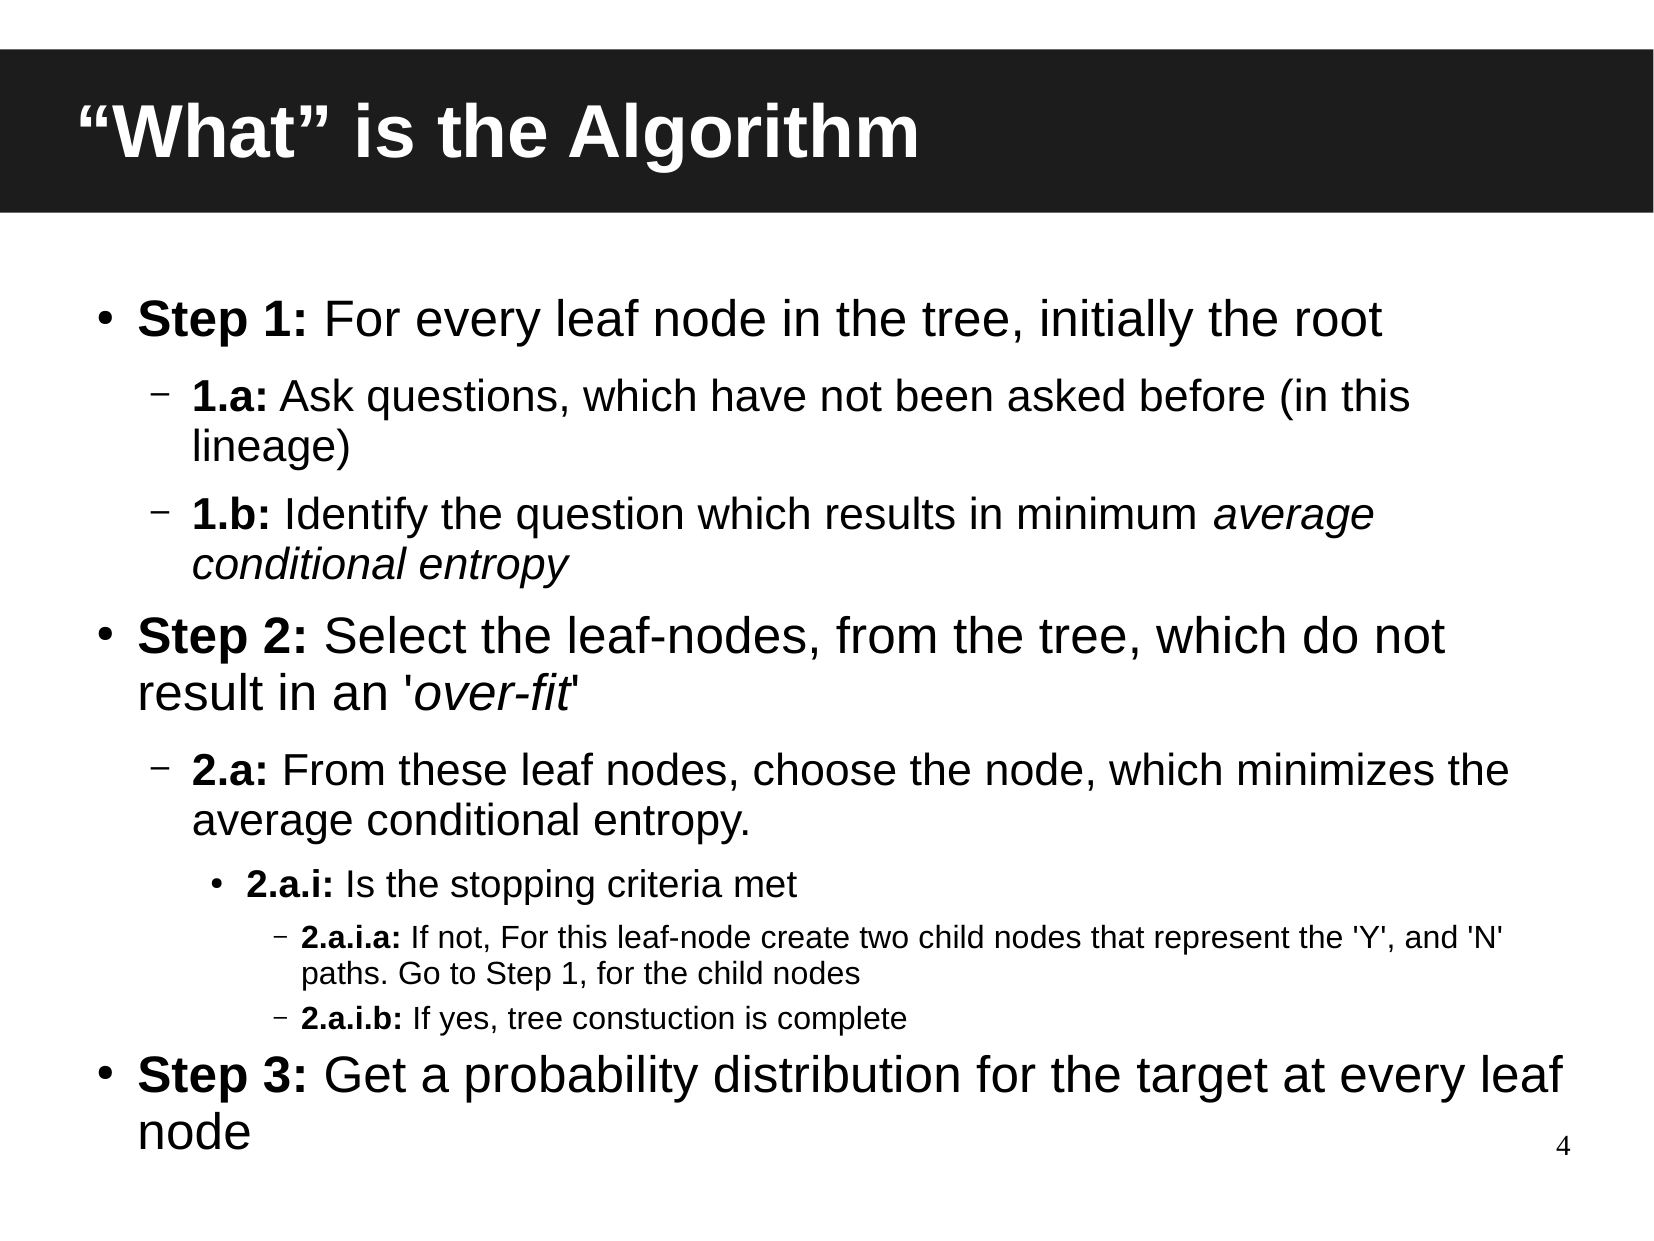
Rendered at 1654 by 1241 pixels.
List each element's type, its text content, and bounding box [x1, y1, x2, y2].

title “What” is the Algorithm [0, 49, 1654, 213]
list Step 1: For every leaf node in the tree, initially the root 1.a: Ask questions, which have not been asked before (in this lineage) 1.b: Identify the question which results in minimum average conditional entropy Step 2: Select the leaf-nodes, from the tree, which do not result in an 'over-fit' 2.a: From these leaf nodes, choose the node, which minimizes the average conditional entropy. 2.a.i: Is the stopping criteria met 2.a.i.a: If not, For this leaf-node create two child nodes that represent the 'Y', and 'N' paths. Go to Step 1, for the child nodes 2.a.i.b: If yes, tree constuction is complete Step 3: Get a probability distribution for the target at every leaf node [82, 290, 1571, 1170]
